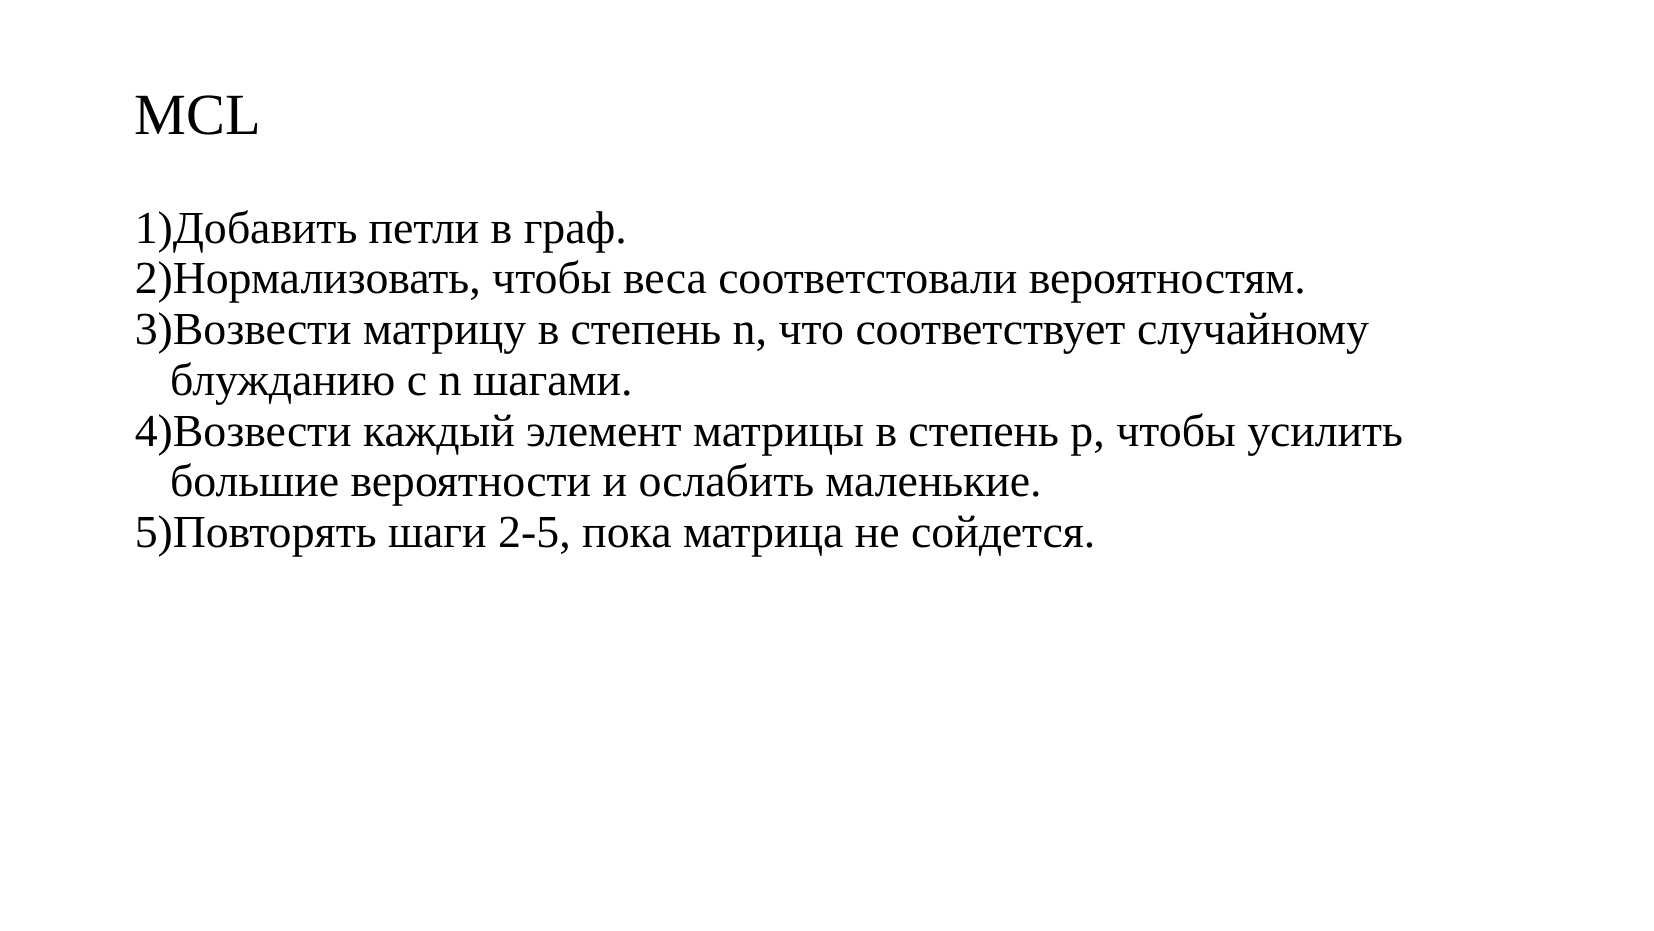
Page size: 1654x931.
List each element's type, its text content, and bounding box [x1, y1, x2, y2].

text_box MCL [120, 75, 276, 155]
text_box Добавить петли в граф. Нормализовать, чтобы веса соответстовали вероятностям. Возвести матрицу в степень n, что соответствует случайному блужданию с n шагами. Возвести каждый элемент матрицы в степень p, чтобы усилить большие вероятности и ослабить маленькие. Повторять шаги 2-5, пока матрица не сойдется. [120, 195, 1531, 567]
